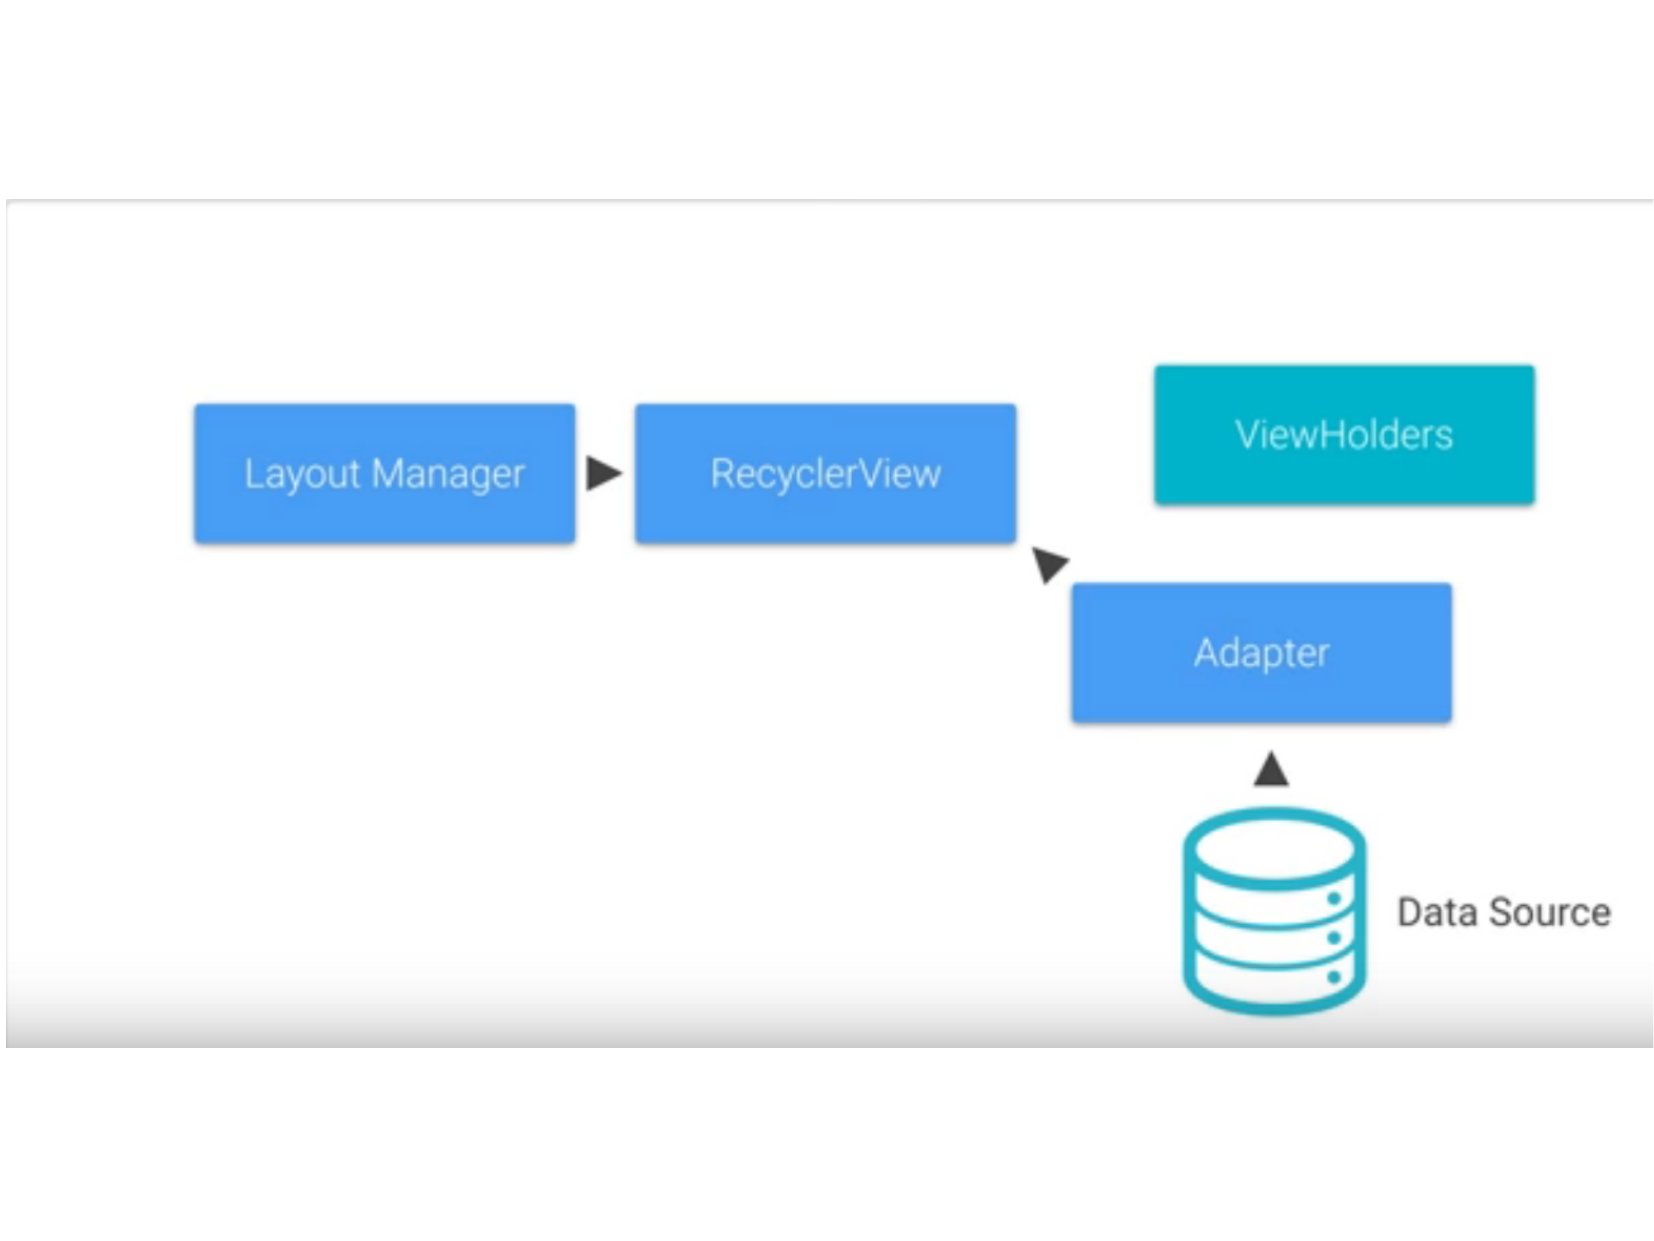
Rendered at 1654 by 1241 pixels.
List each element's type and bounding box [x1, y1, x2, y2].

picture [6, 199, 1654, 1048]
